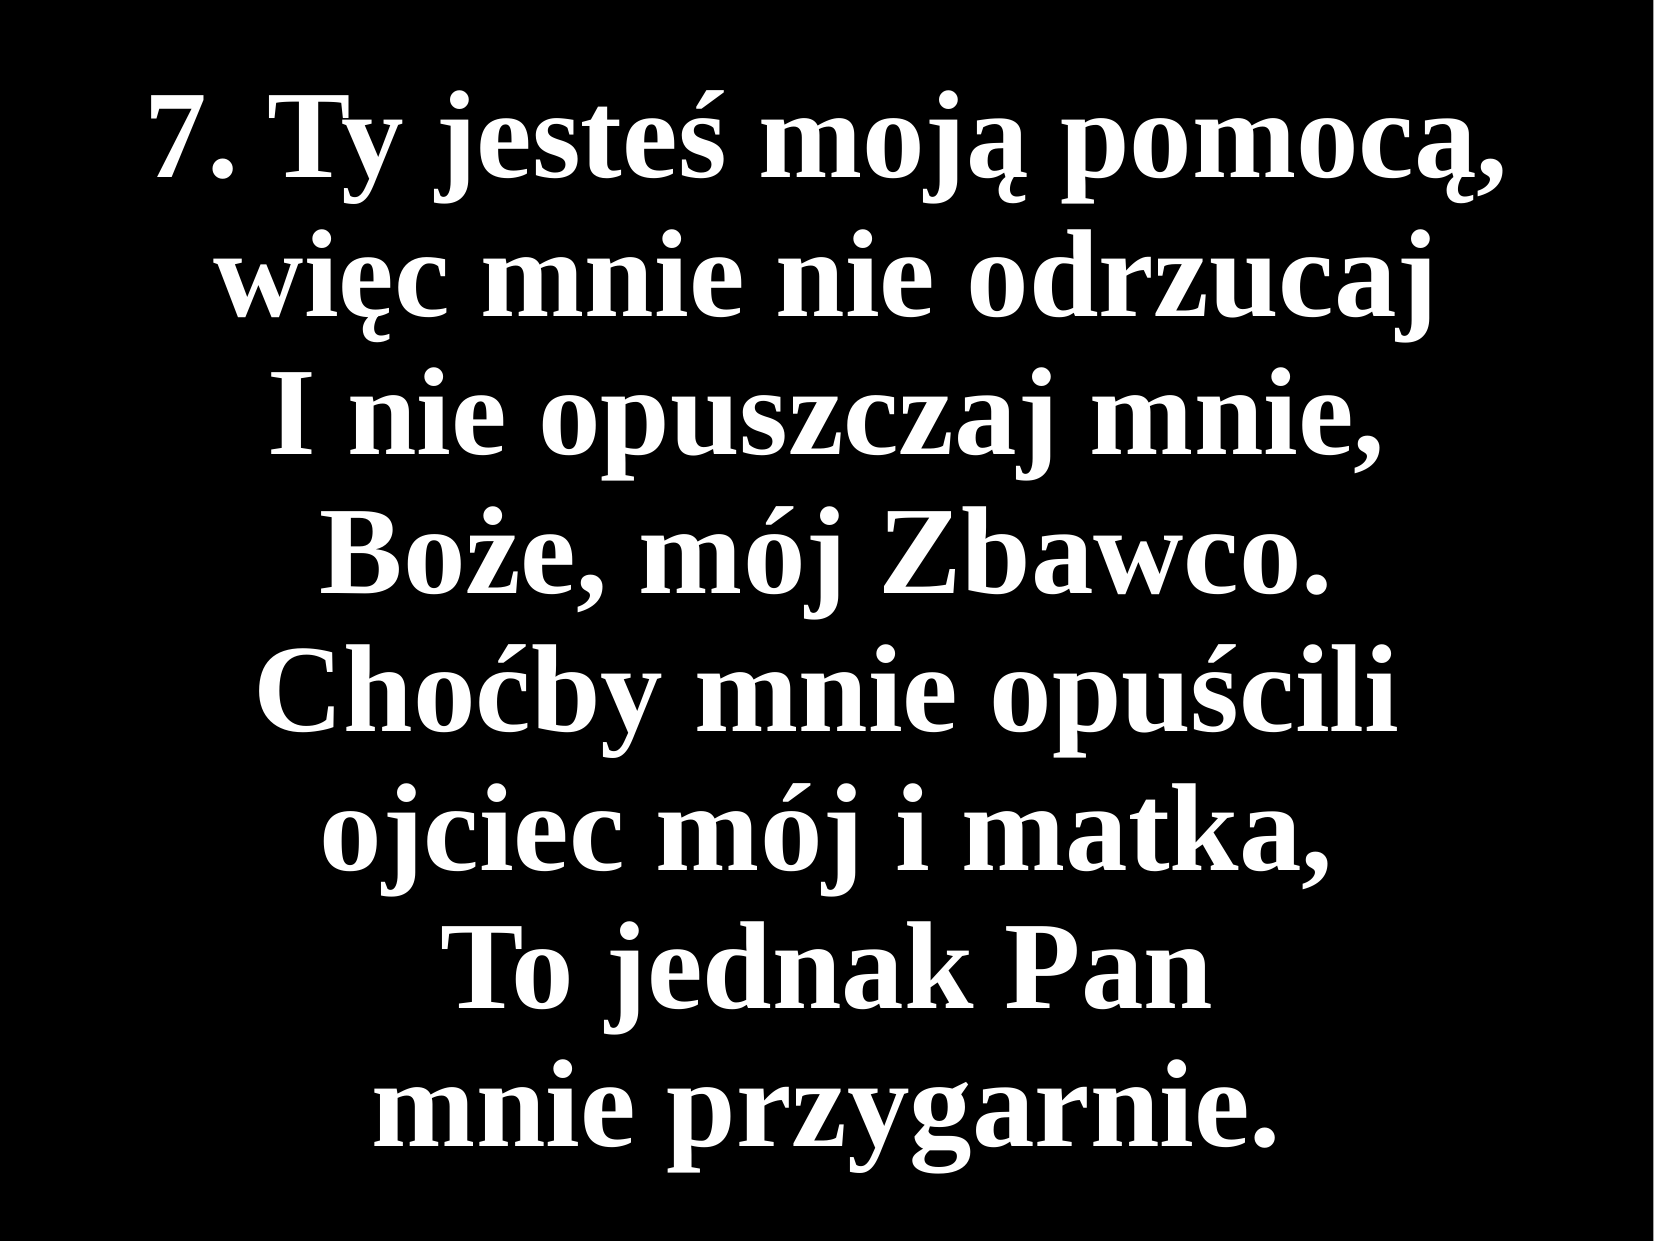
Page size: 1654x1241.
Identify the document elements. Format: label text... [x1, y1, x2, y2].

title 7. Ty jesteś moją pomocą, więc mnie nie odrzucaj I nie opuszczaj mnie, Boże, mój Zbawco. Choćby mnie opuścili ojciec mój i matka, To jednak Pan mnie przygarnie. [0, 0, 1654, 1241]
